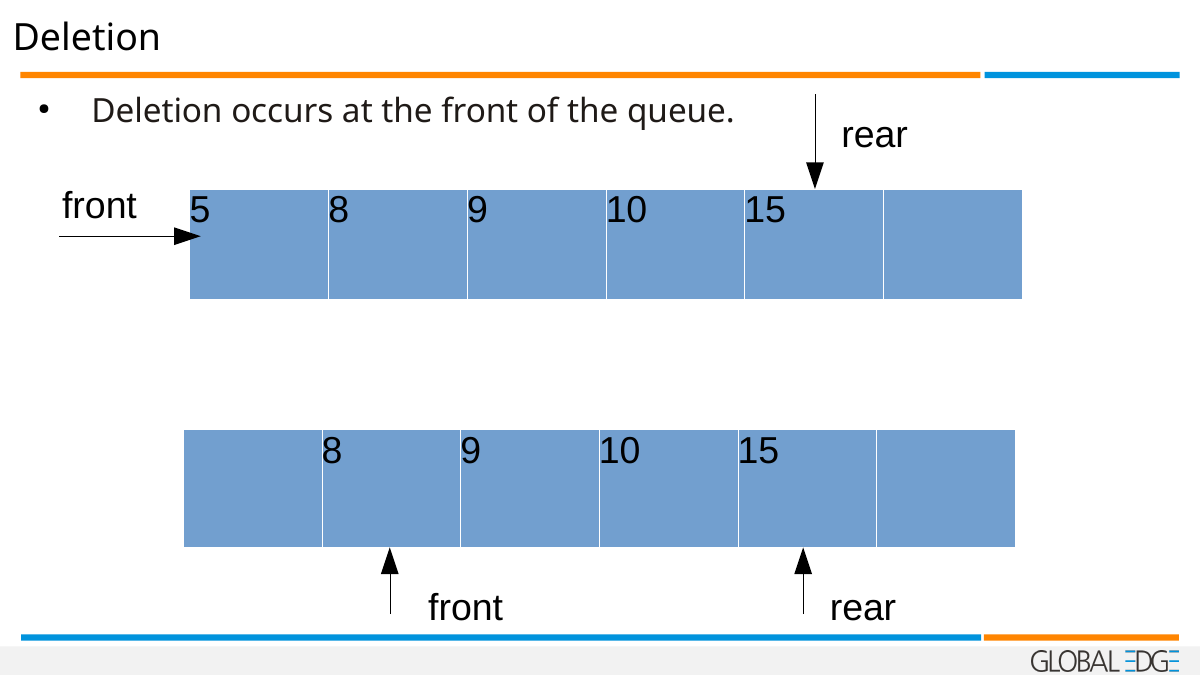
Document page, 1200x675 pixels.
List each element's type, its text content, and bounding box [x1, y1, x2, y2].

table_header [184, 430, 322, 547]
table_header 9 [461, 430, 599, 547]
picture [1031, 650, 1179, 672]
table_header 8 [327, 439, 336, 448]
table_header 8 [329, 190, 467, 299]
text_box front [47, 177, 166, 234]
text_box rear [826, 106, 957, 164]
table_header 15 [739, 430, 876, 547]
text_box front [413, 578, 544, 636]
table_header 5 [190, 190, 328, 299]
table_header 10 [607, 190, 744, 299]
table_header [884, 190, 1022, 299]
table_header [877, 430, 1015, 547]
text_box rear [814, 578, 957, 636]
table_header 10 [600, 430, 738, 547]
table_header 8 [323, 430, 460, 547]
list Deletion occurs at the front of the queue. [20, 87, 1179, 628]
table_header 15 [745, 190, 883, 299]
table_header 8 [326, 451, 337, 461]
title Deletion [12, 9, 1088, 63]
table_header 9 [468, 190, 606, 299]
